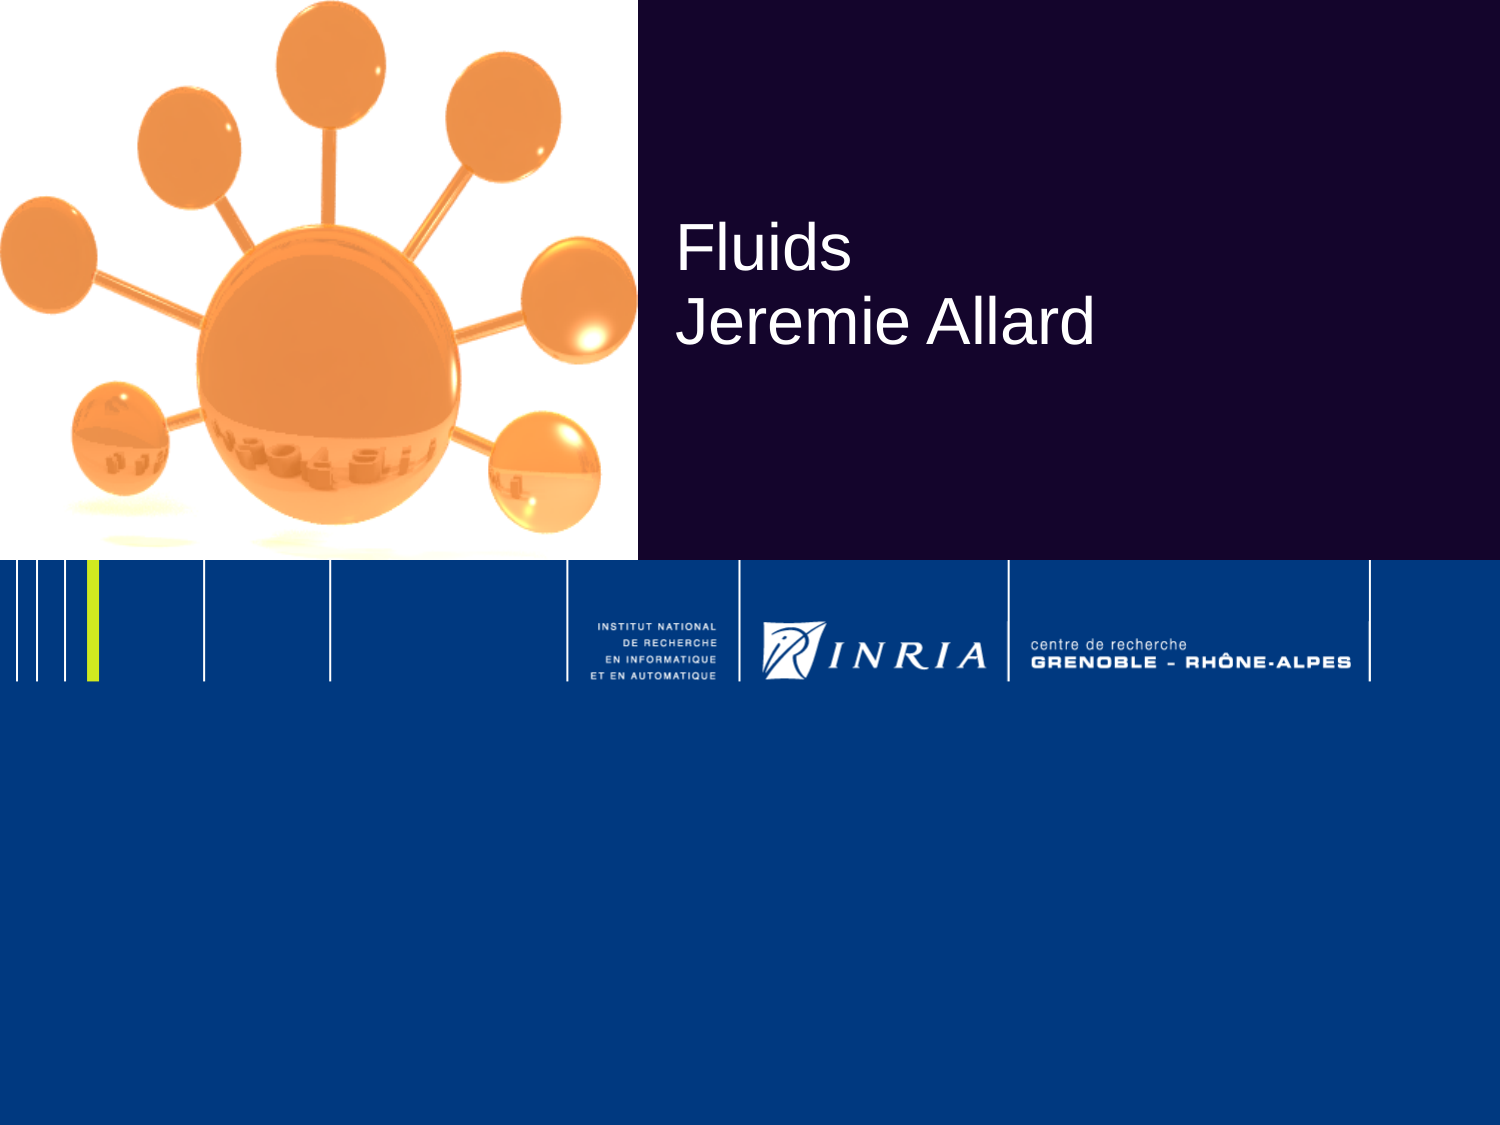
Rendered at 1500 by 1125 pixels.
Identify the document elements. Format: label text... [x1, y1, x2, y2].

title Fluids Jeremie Allard [675, 41, 1426, 528]
picture [0, 0, 1500, 1125]
